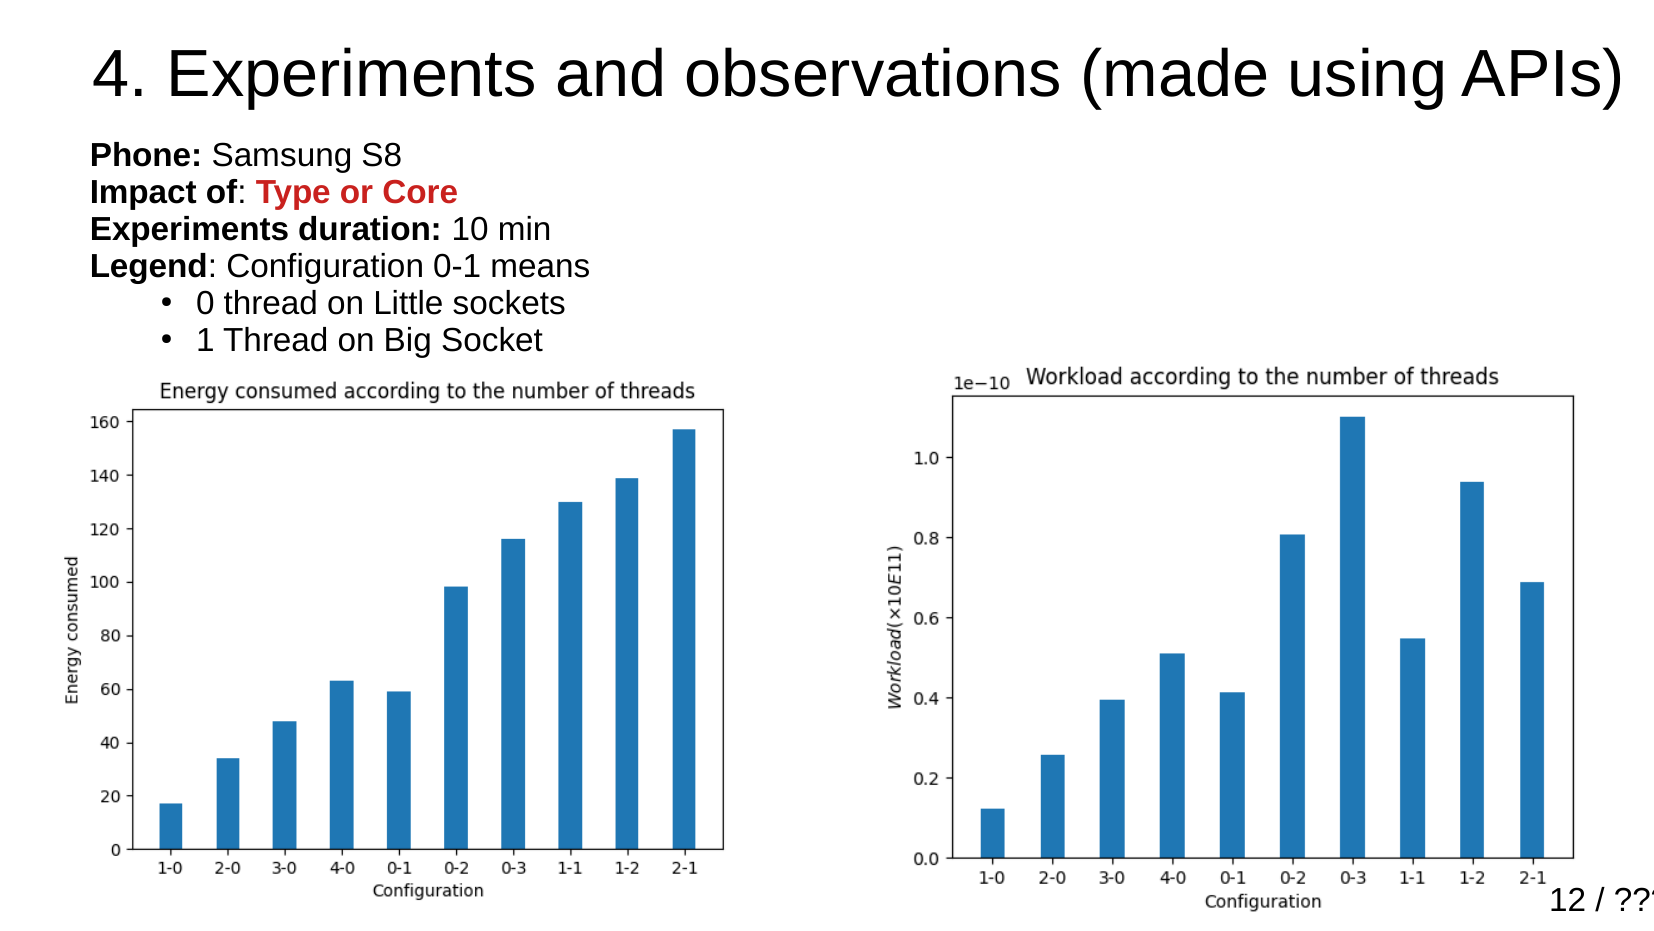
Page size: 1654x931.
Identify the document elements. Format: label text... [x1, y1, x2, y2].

picture [37, 340, 799, 912]
picture [852, 323, 1653, 924]
text_box Phone: Samsung S8 Impact of: Type or Core Experiments duration: 10 min Legend: Configuration 0-1 means 0 thread on Little sockets 1 Thread on Big Socket [75, 129, 638, 367]
title 4. Experiments and observations (made using APIs) [92, 0, 1651, 148]
text_box 12 / ??? [1534, 874, 1654, 931]
